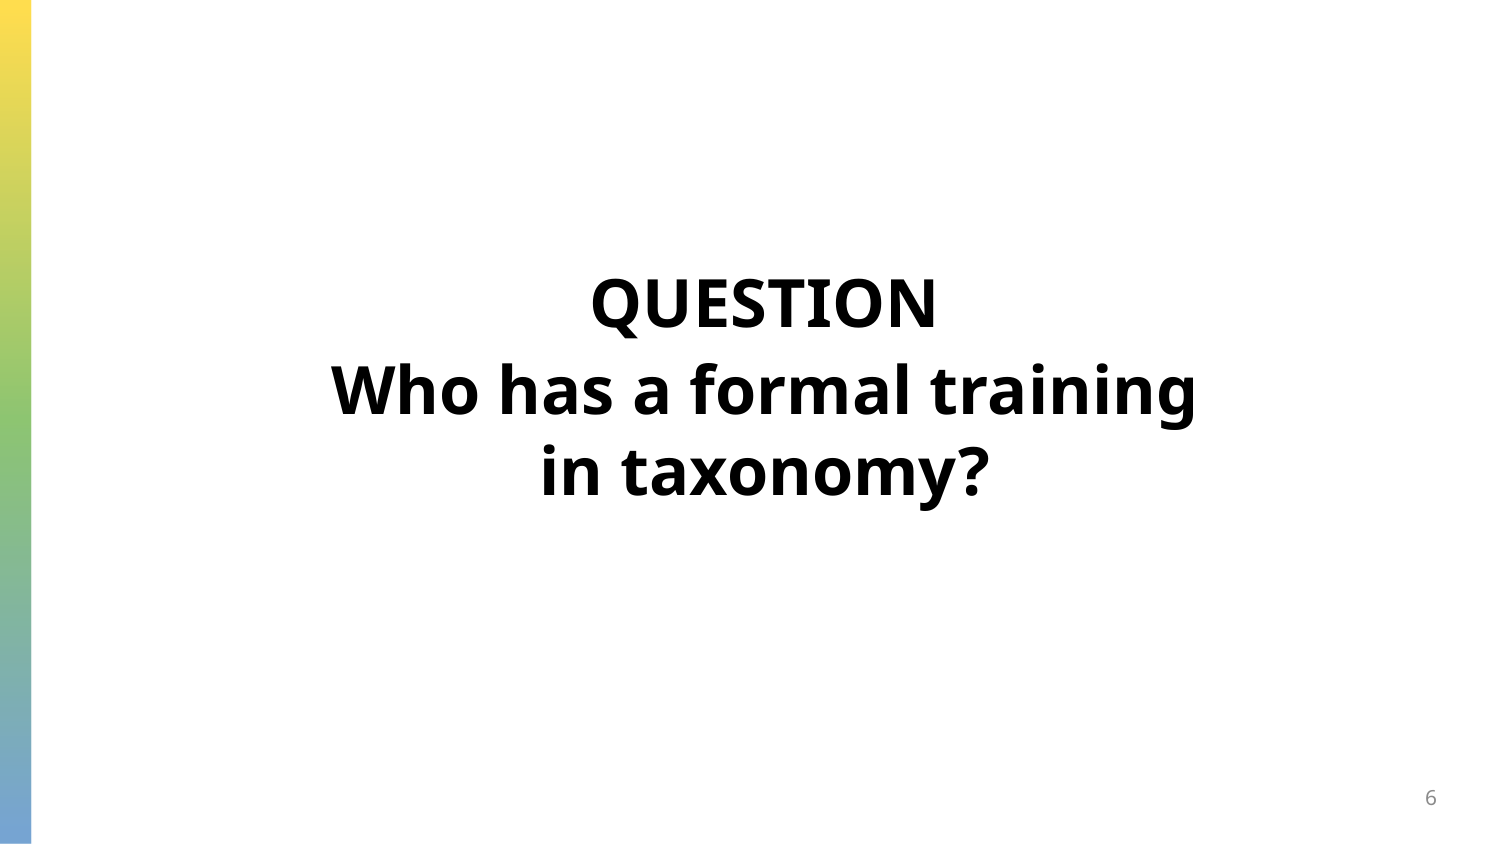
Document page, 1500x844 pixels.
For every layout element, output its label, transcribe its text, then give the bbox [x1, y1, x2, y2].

picture [0, 0, 1500, 844]
list QUESTION Who has a formal training in taxonomy? [88, 260, 1442, 583]
